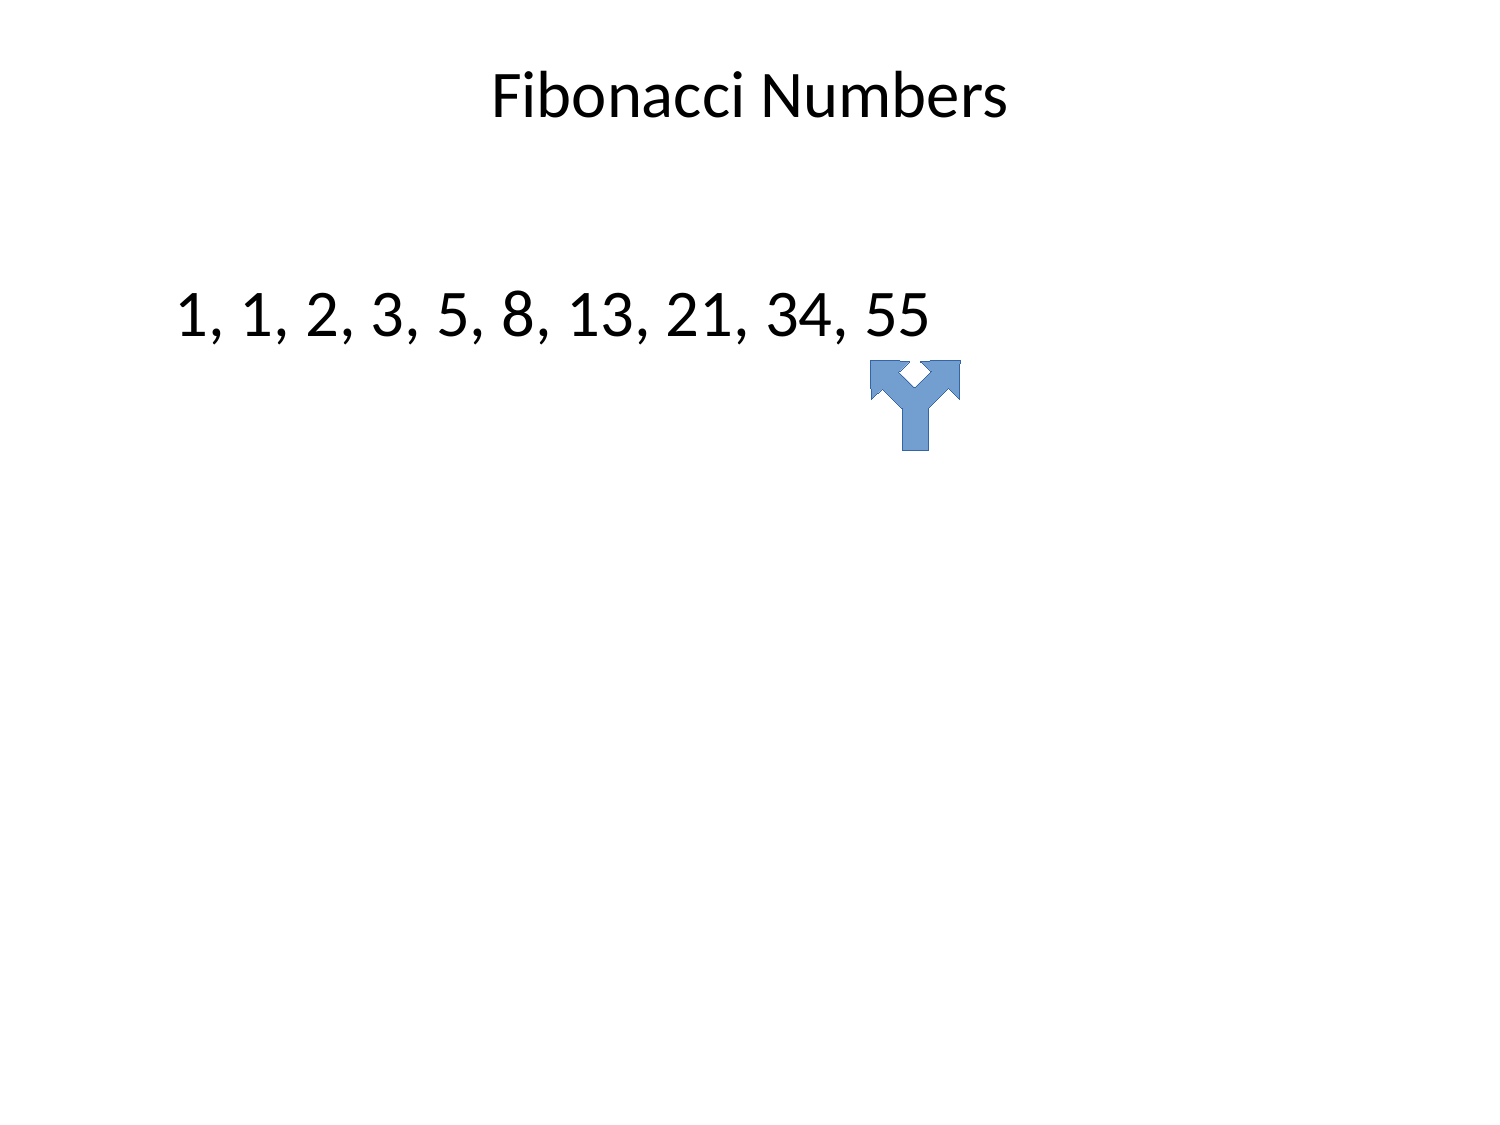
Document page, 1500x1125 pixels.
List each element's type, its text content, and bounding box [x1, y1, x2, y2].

text_box [870, 360, 961, 451]
title Fibonacci Numbers [75, 0, 1425, 185]
list 1, 1, 2, 3, 5, 8, 13, 21, 34, 55 [75, 262, 1425, 1005]
